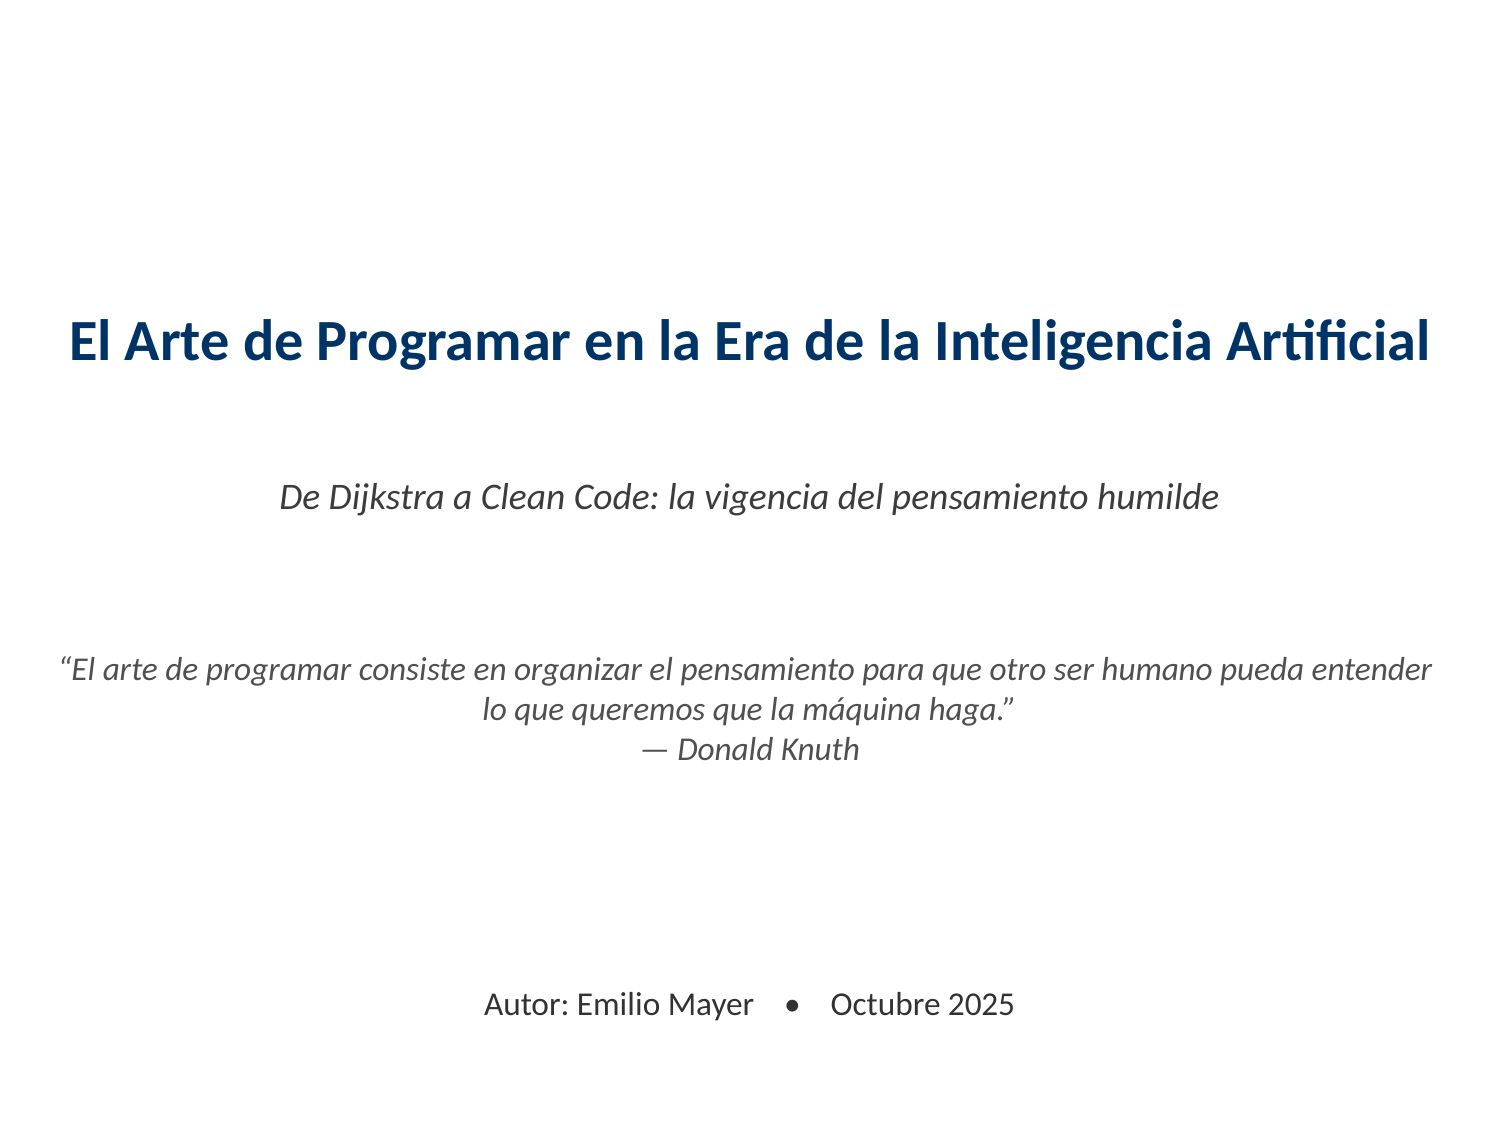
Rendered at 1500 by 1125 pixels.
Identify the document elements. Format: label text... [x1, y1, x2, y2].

text_box Autor: Emilio Mayer • Octubre 2025 [469, 929, 1031, 1030]
text_box De Dijkstra a Clean Code: la vigencia del pensamiento humilde [264, 419, 1236, 525]
text_box El Arte de Programar en la Era de la Inteligencia Artificial [54, 224, 1446, 380]
text_box “El arte de programar consiste en organizar el pensamiento para que otro ser humano pueda entender lo que queremos que la máquina haga.” — Donald Knuth [42, 599, 1458, 775]
